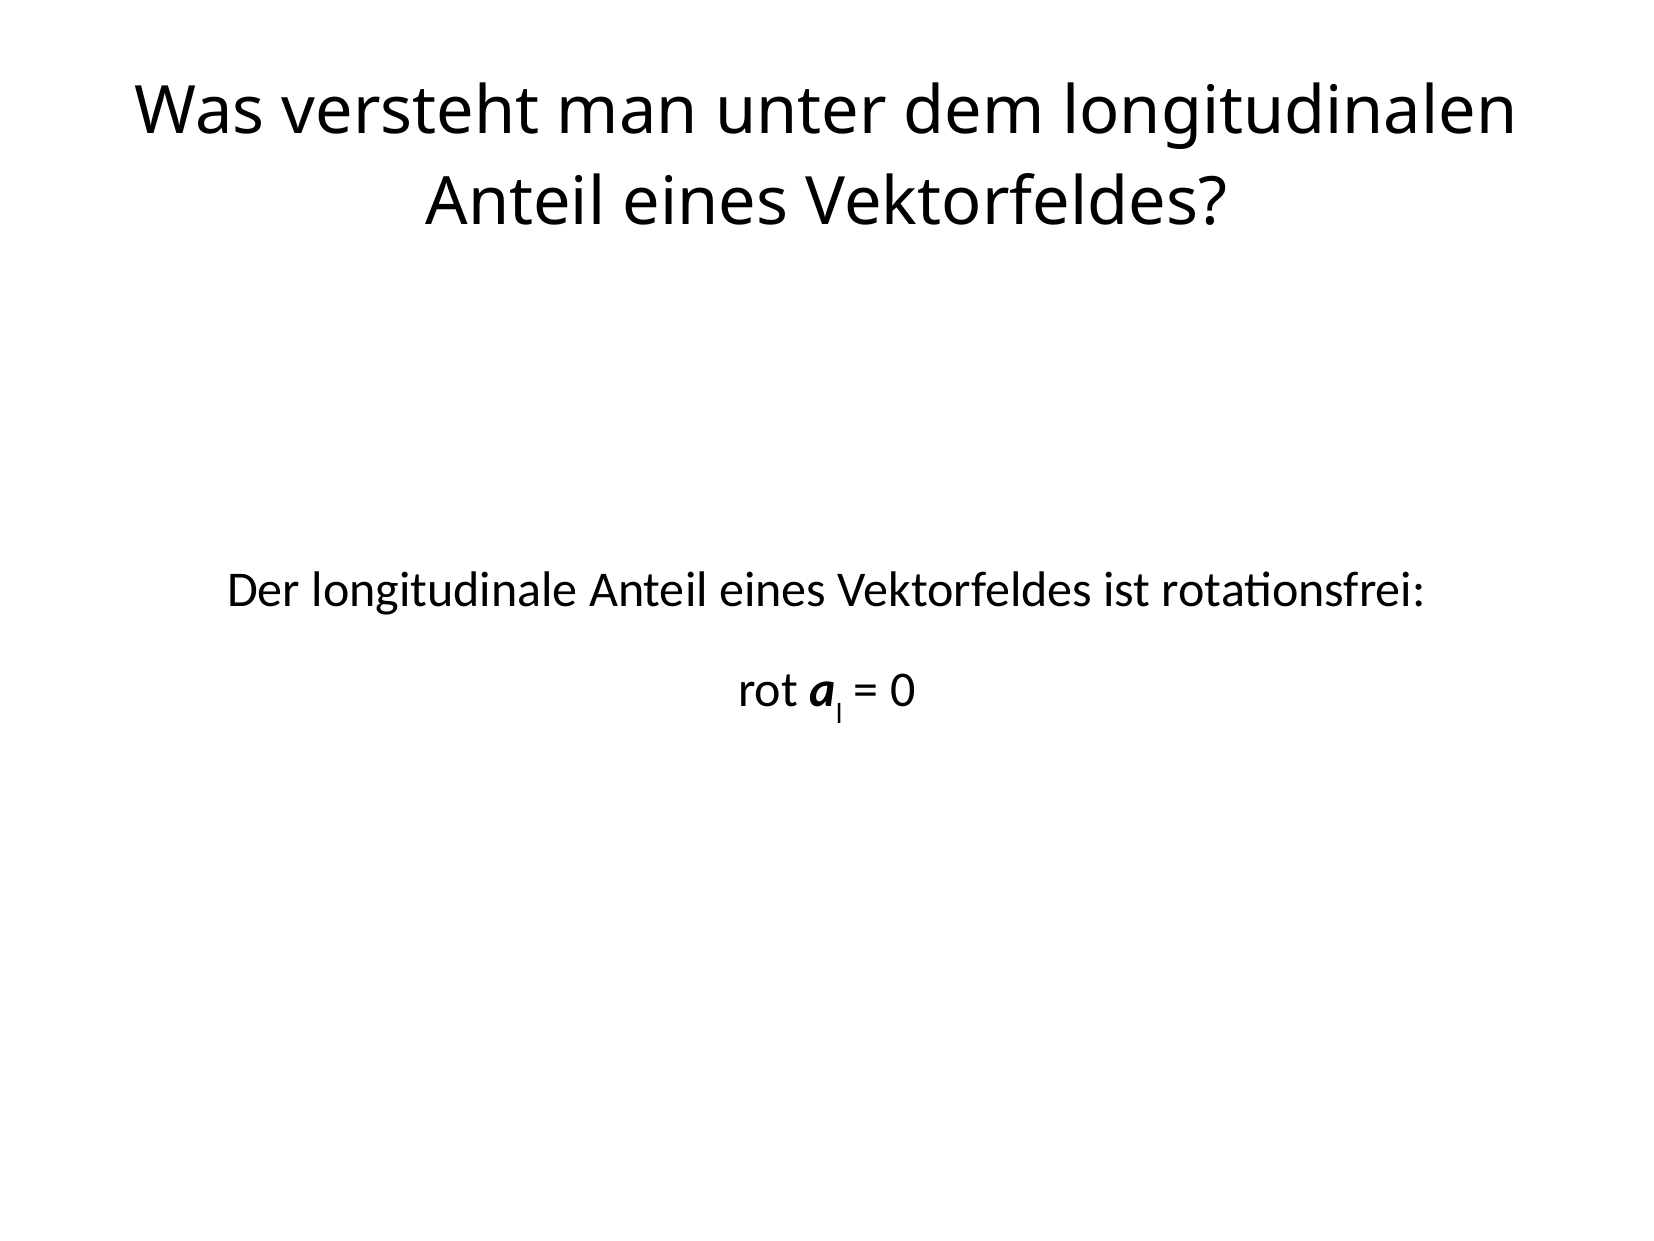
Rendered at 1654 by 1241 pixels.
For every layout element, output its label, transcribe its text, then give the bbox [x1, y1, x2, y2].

title Was versteht man unter dem longitudinalen Anteil eines Vektorfeldes? [82, 49, 1571, 257]
subtitle Der longitudinale Anteil eines Vektorfeldes ist rotationsfrei: rot al = 0 [82, 290, 1571, 1010]
